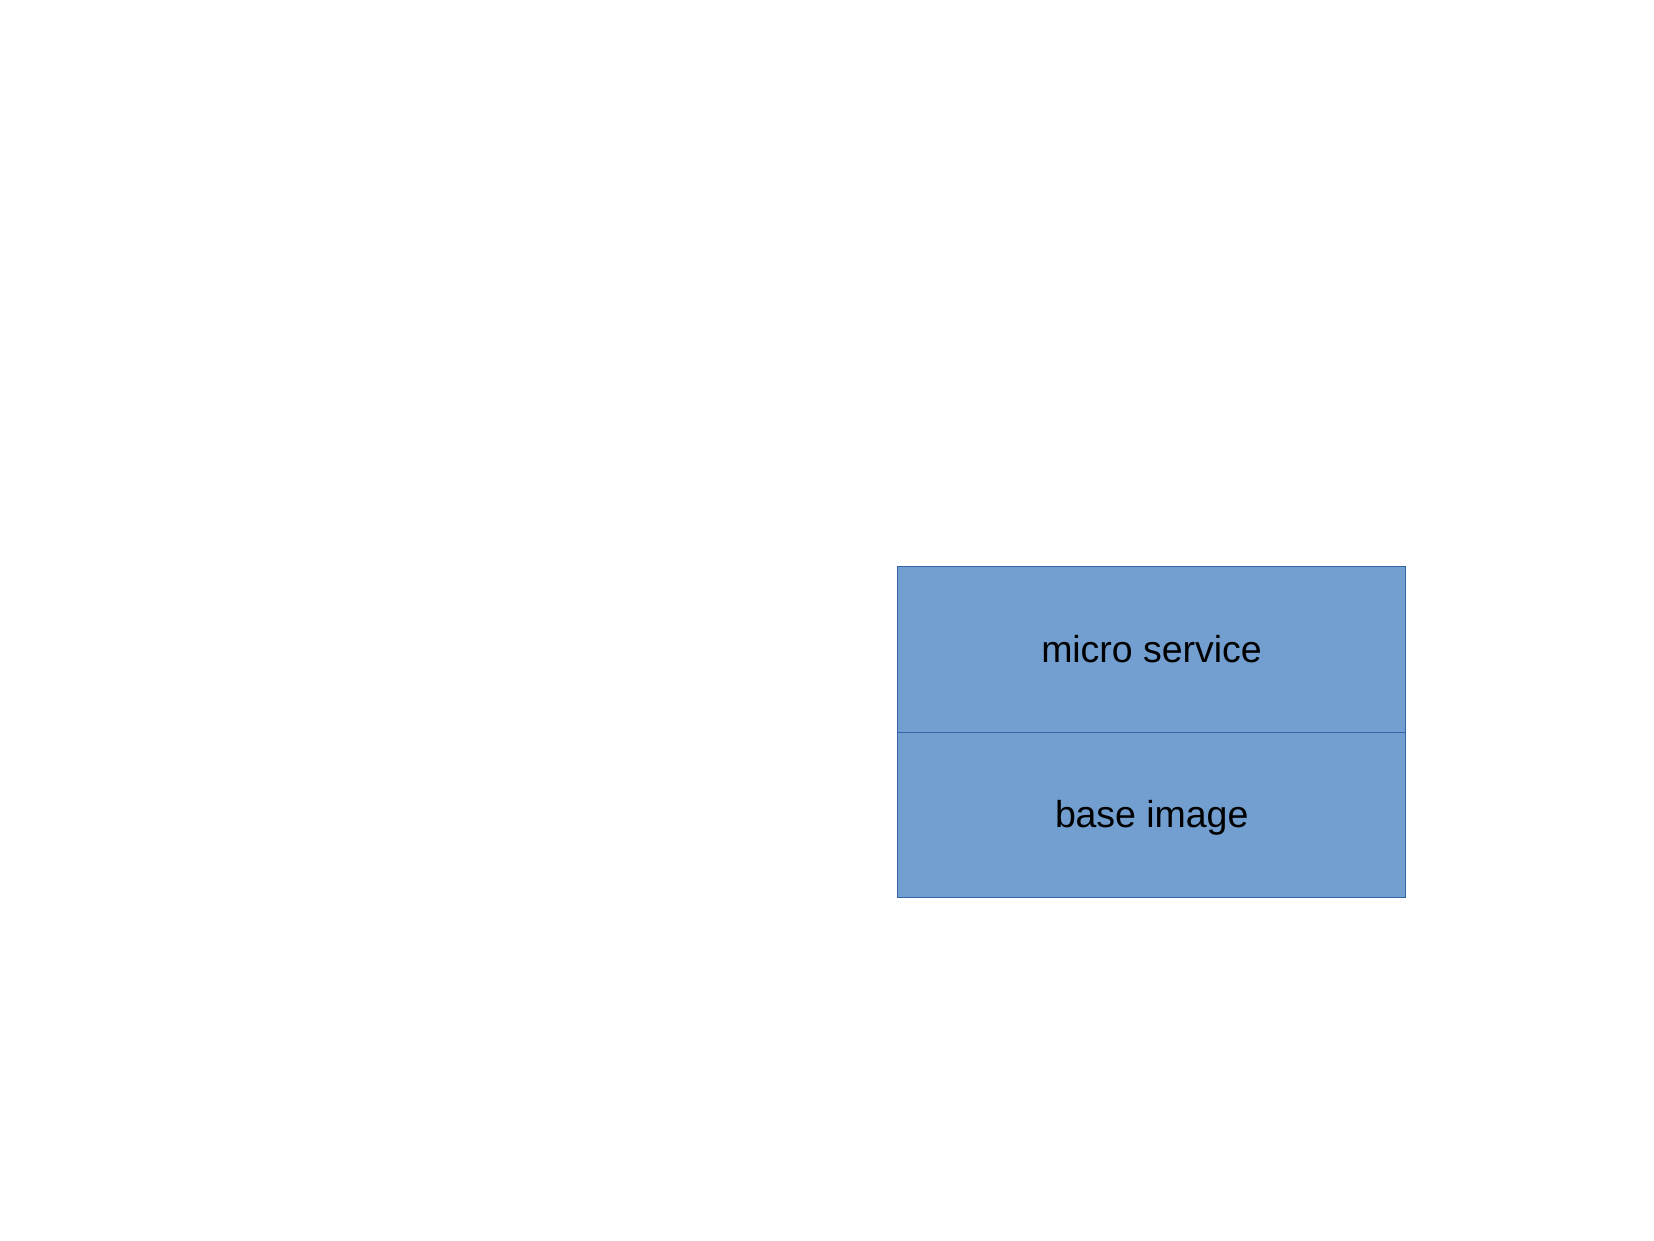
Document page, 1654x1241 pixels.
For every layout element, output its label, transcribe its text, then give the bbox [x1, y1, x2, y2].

text_box base image [897, 733, 1406, 898]
text_box micro service [897, 566, 1406, 733]
